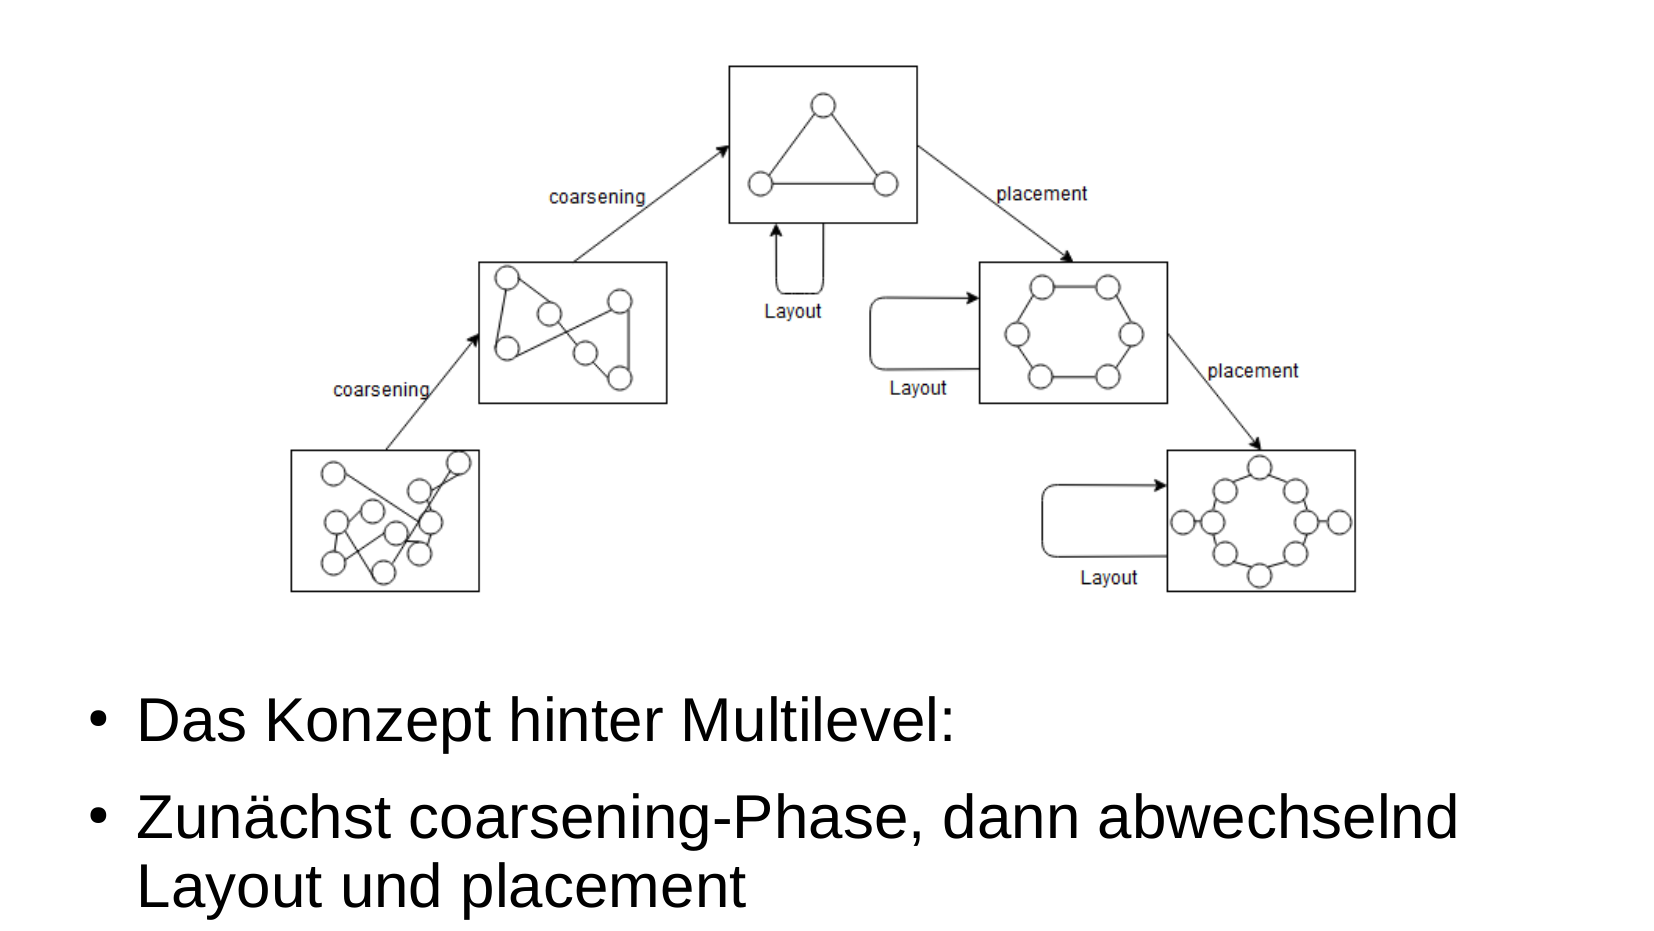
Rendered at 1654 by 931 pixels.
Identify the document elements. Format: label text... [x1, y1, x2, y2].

list Das Konzept hinter Multilevel: Zunächst coarsening-Phase, dann abwechselnd Layout und placement [70, 685, 1560, 922]
picture [283, 58, 1364, 605]
